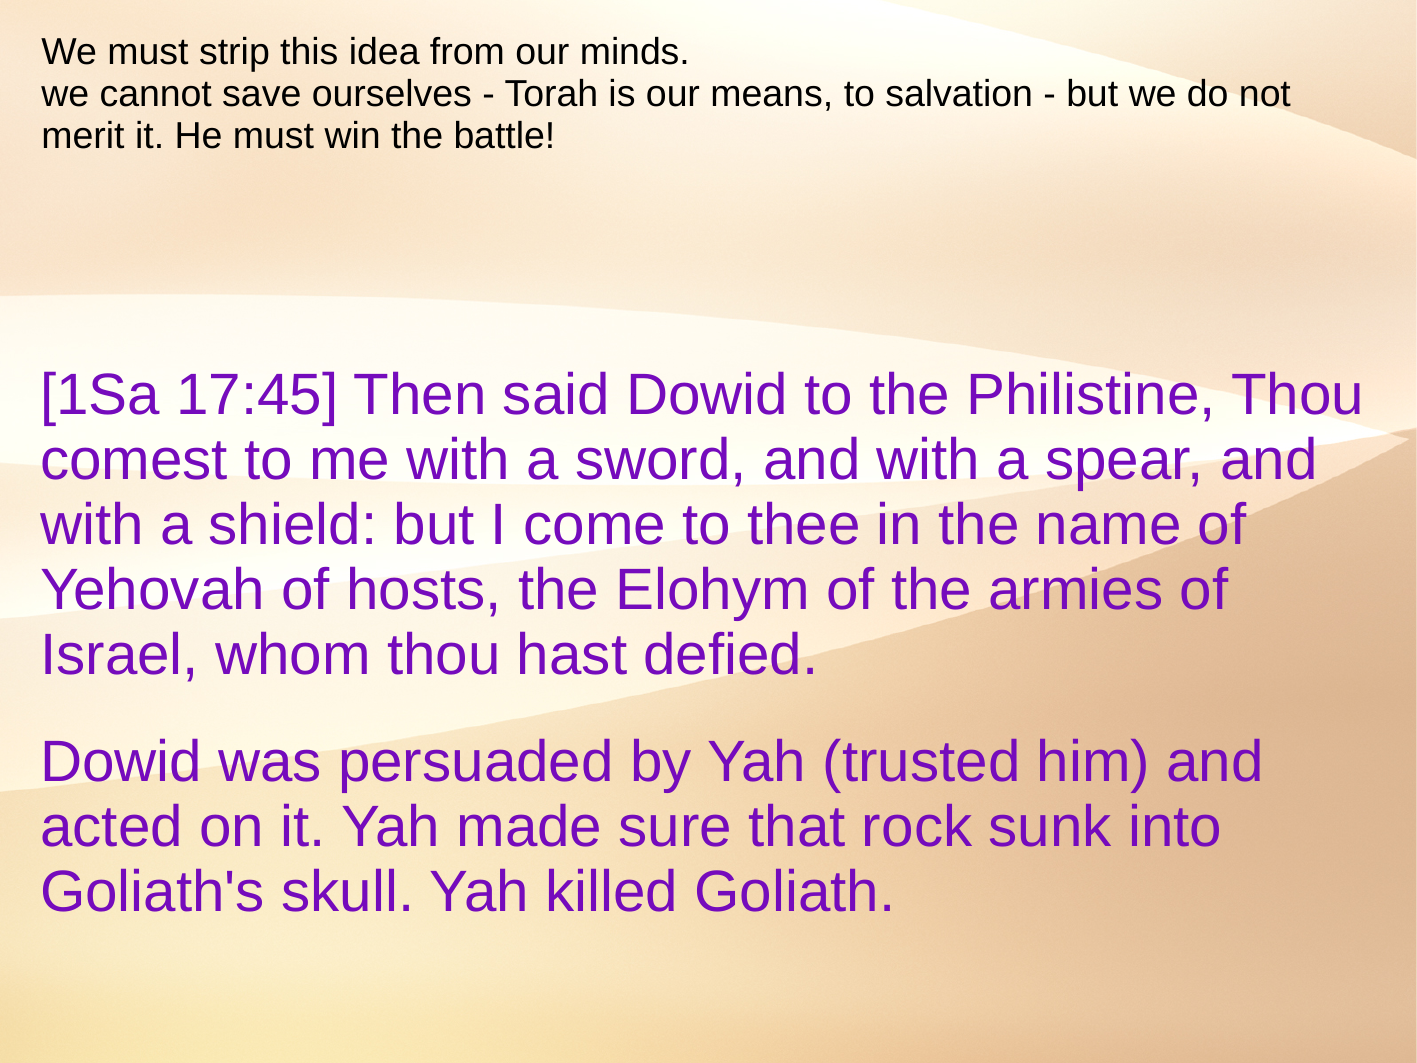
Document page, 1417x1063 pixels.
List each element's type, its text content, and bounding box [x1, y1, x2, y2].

text_box We must strip this idea from our minds. we cannot save ourselves - Torah is our means, to salvation - but we do not merit it. He must win the battle! [26, 22, 1384, 343]
picture [0, 0, 1417, 1063]
text_box [1Sa 17:45] Then said Dowid to the Philistine, Thou comest to me with a sword, and with a spear, and with a shield: but I come to thee in the name of Yehovah of hosts, the Elohym of the armies of Israel, whom thou hast defied. Dowid was persuaded by Yah (trusted him) and acted on it. Yah made sure that rock sunk into Goliath's skull. Yah killed Goliath. [25, 354, 1391, 1046]
